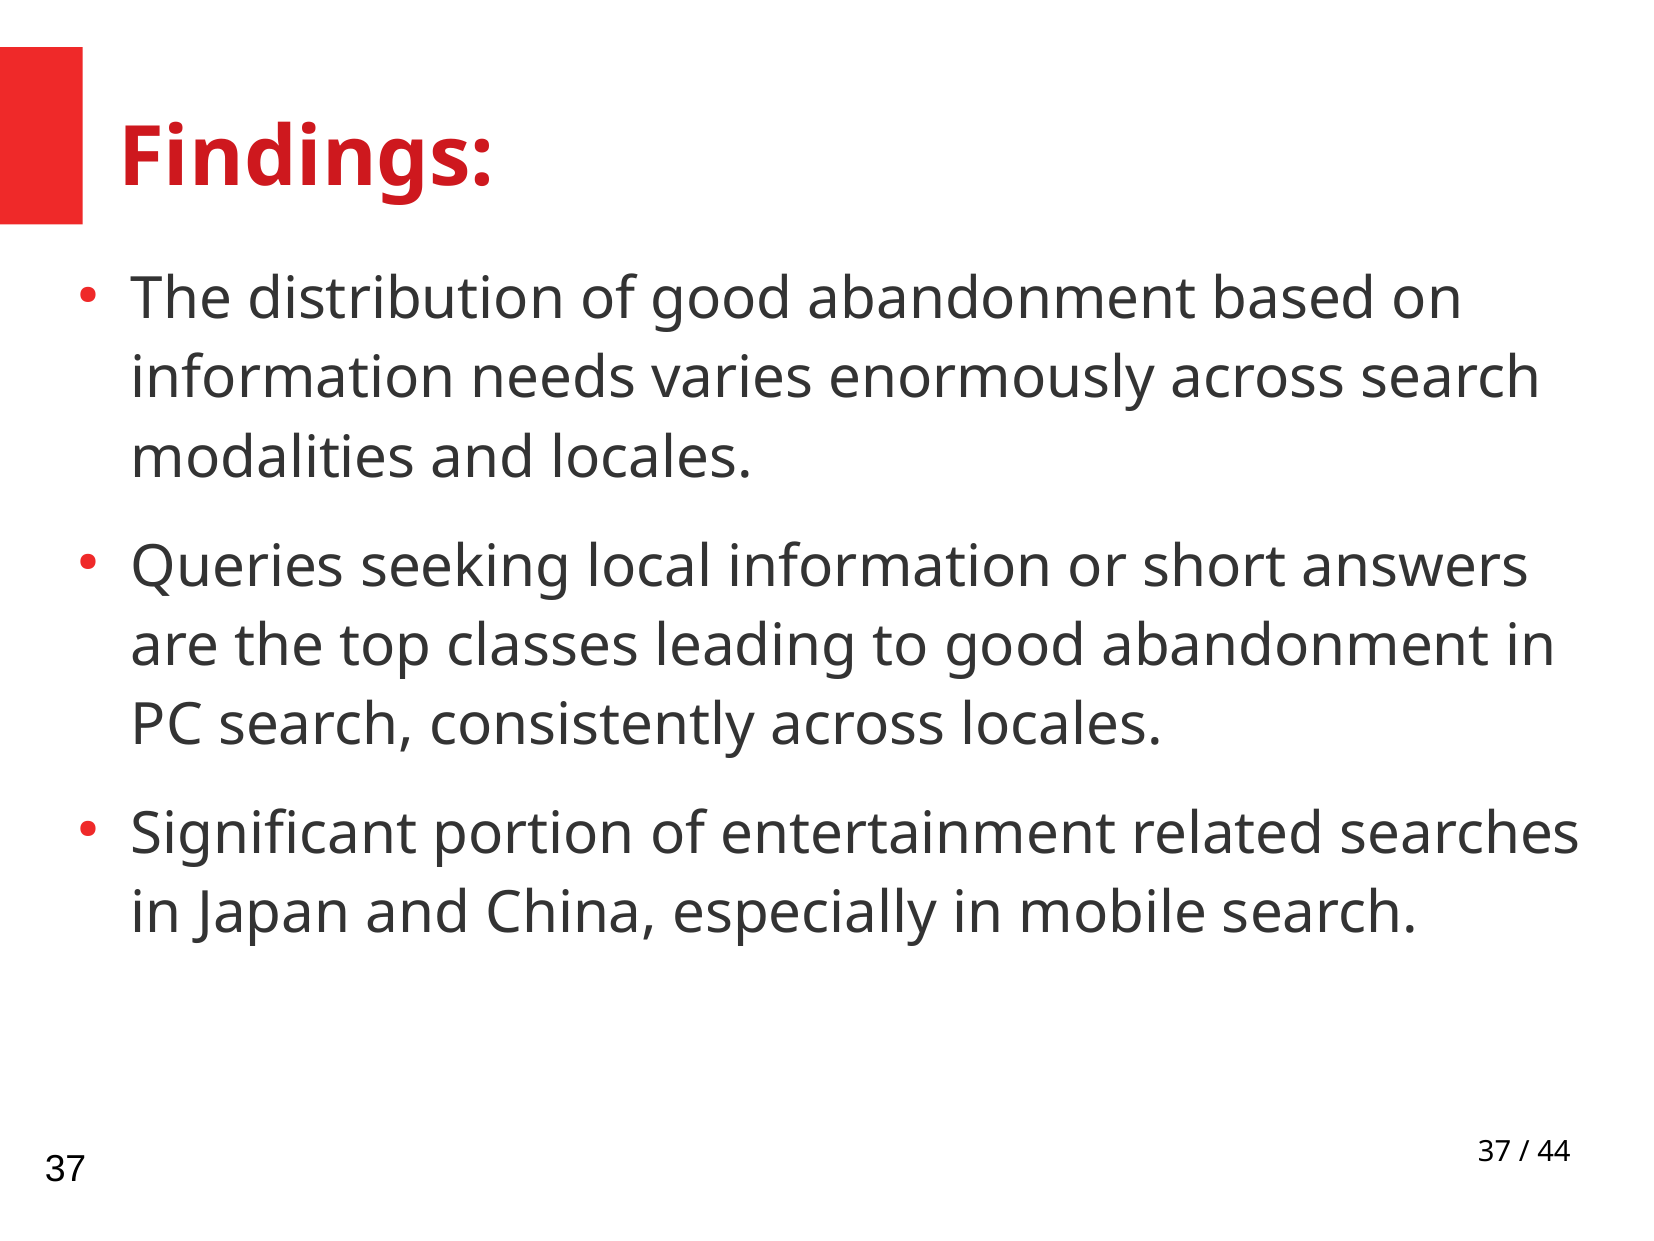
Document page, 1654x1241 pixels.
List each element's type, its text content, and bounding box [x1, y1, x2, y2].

list The distribution of good abandonment based on information needs varies enormously across search modalities and locales. Queries seeking local information or short answers are the top classes leading to good abandonment in PC search, consistently across locales. Significant portion of entertainment related searches in Japan and China, especially in mobile search. [60, 256, 1606, 1074]
title Findings: [118, 49, 1571, 256]
text_box 37 [30, 1140, 106, 1197]
